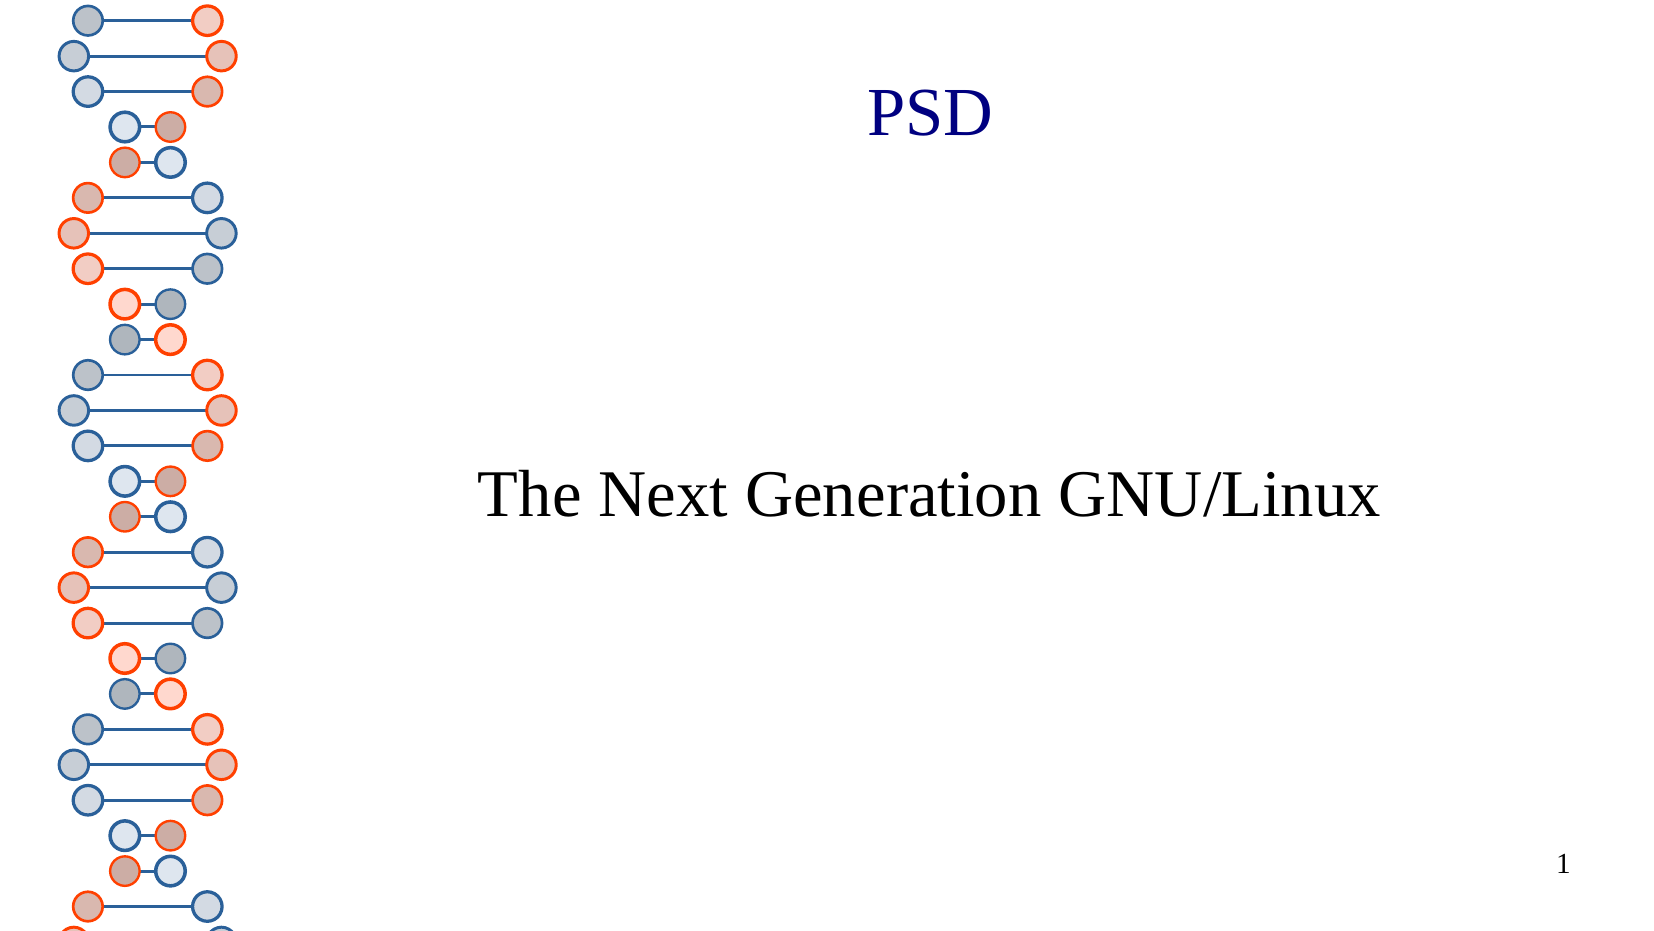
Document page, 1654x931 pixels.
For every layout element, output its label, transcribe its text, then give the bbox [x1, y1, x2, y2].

subtitle The Next Generation GNU/Linux [265, 224, 1595, 764]
title PSD [265, 35, 1595, 189]
